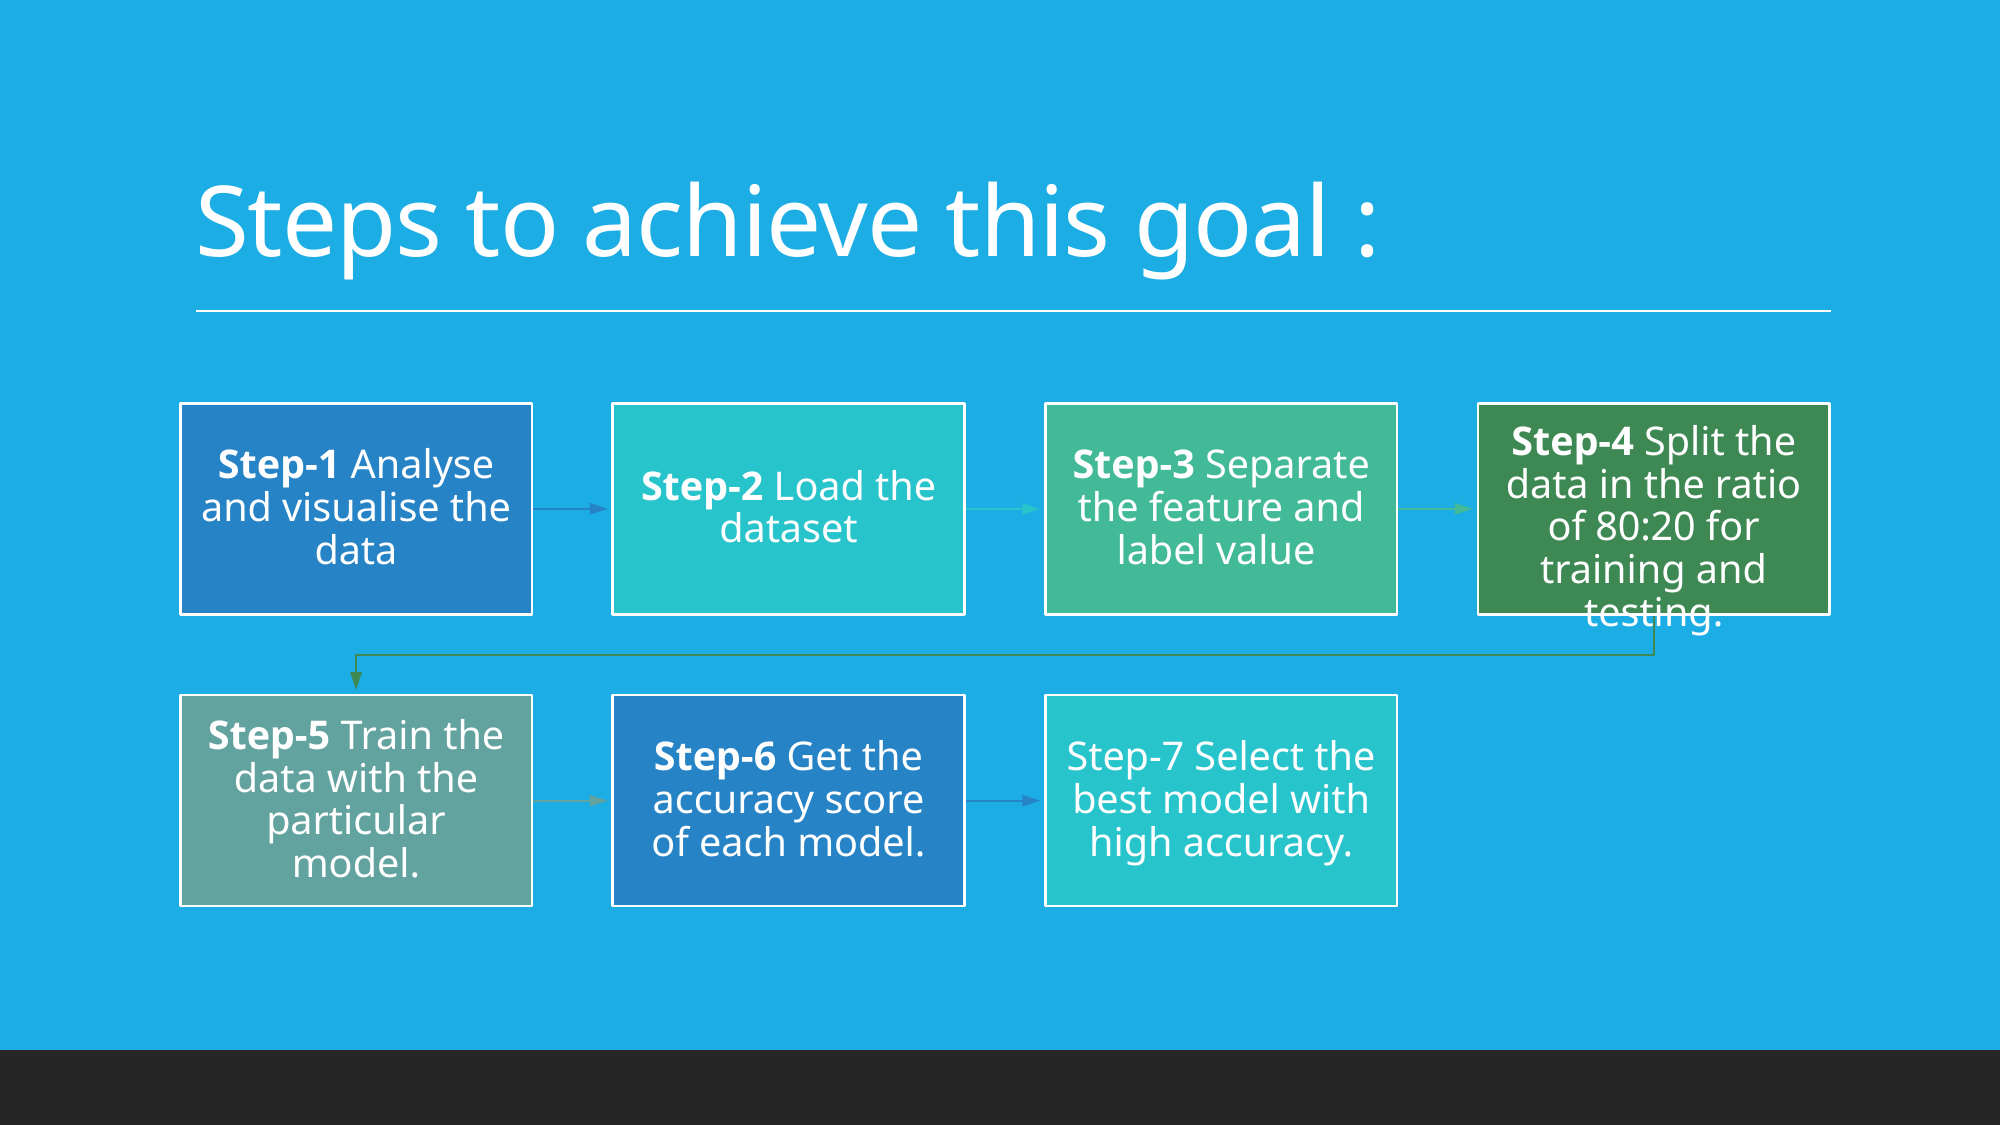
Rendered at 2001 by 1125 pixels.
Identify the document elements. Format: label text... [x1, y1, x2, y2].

text_box [0, 0, 2000, 1125]
text_box Step-3 Separate the feature and label value [1045, 403, 1398, 615]
text_box Step-7 Select the best model with high accuracy. [1045, 695, 1398, 907]
text_box Step-4 Split the data in the ratio of 80:20 for training and testing. [1477, 403, 1830, 615]
title Steps to achieve this goal : [180, 47, 1831, 286]
text_box Step-6 Get the accuracy score of each model. [612, 695, 965, 907]
text_box Step-1 Analyse and visualise the data [180, 403, 532, 615]
text_box Step-5 Train the data with the particular model. [180, 695, 532, 907]
text_box Step-2 Load the dataset [612, 403, 965, 615]
